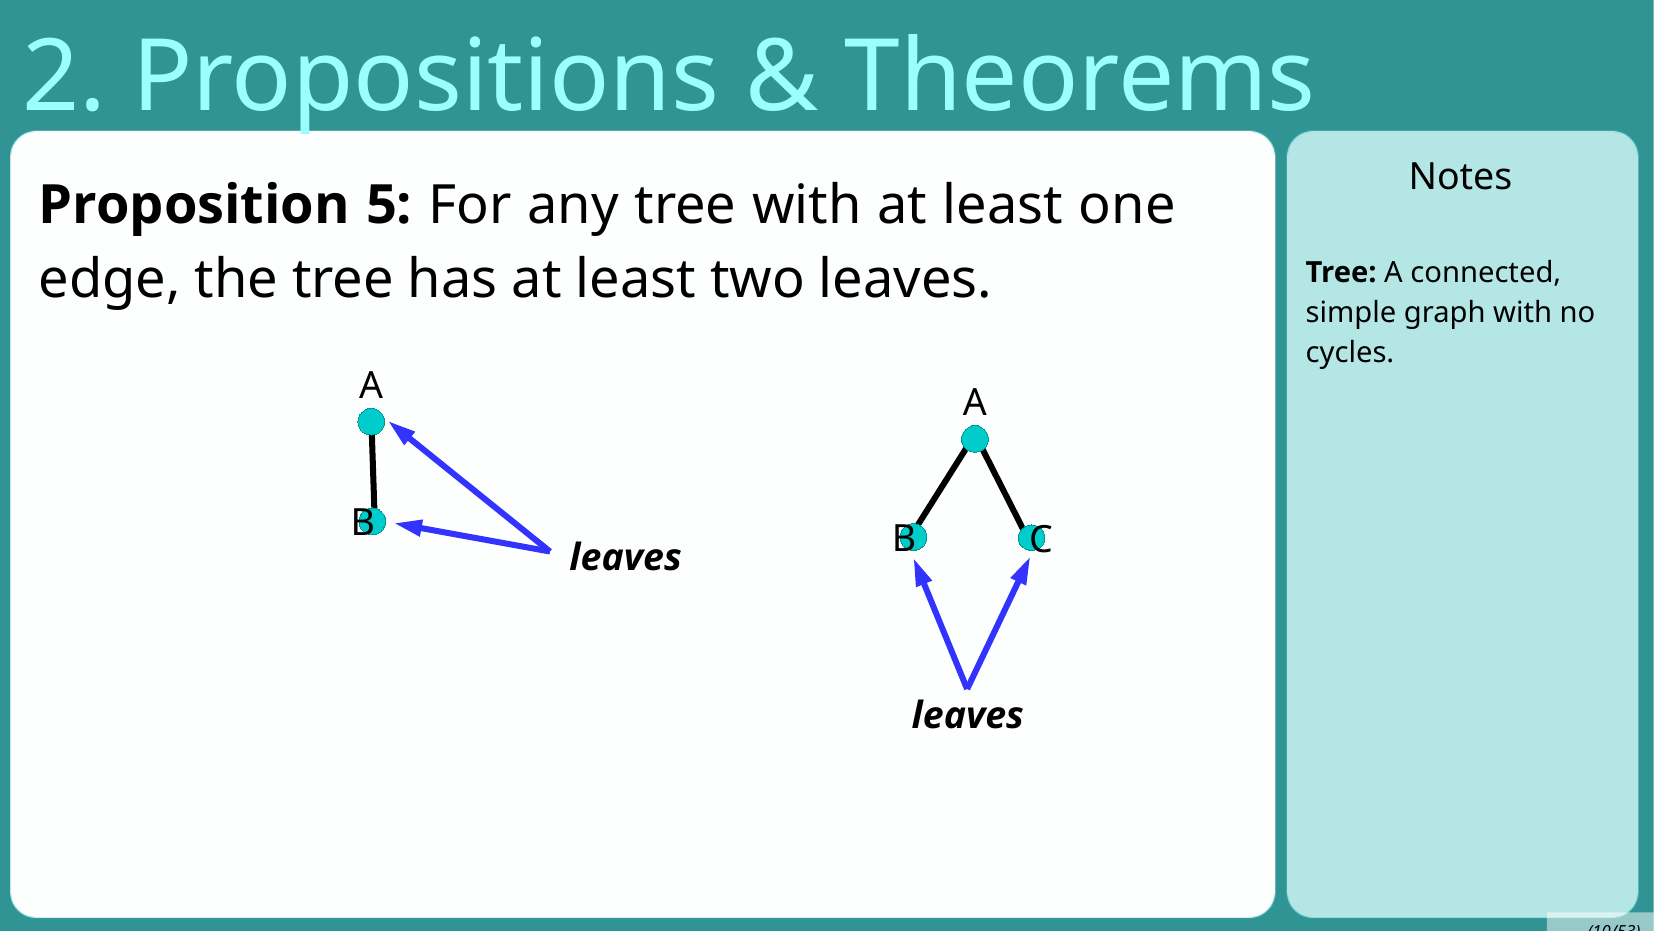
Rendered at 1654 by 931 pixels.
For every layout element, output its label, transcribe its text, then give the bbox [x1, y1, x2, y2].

text_box B [359, 522, 369, 532]
text_box A [357, 408, 385, 436]
text_box leaves [554, 523, 718, 581]
text_box A [961, 425, 989, 453]
text_box B [359, 511, 368, 520]
title 2. Propositions & Theorems [22, 13, 1511, 130]
text_box B [907, 523, 927, 551]
text_box B [900, 527, 909, 536]
picture [0, 0, 1654, 931]
text_box C [1035, 528, 1045, 548]
text_box C [1018, 524, 1037, 551]
text_box leaves [896, 681, 1060, 739]
text_box B [900, 538, 910, 548]
text_box (<number>/53) [1546, 912, 1654, 931]
text_box B [367, 507, 386, 535]
text_box Proposition 5: For any tree with at least one edge, the tree has at least two leaves. [39, 165, 1247, 892]
text_box Notes Tree: A connected, simple graph with no cycles. [1290, 141, 1631, 661]
